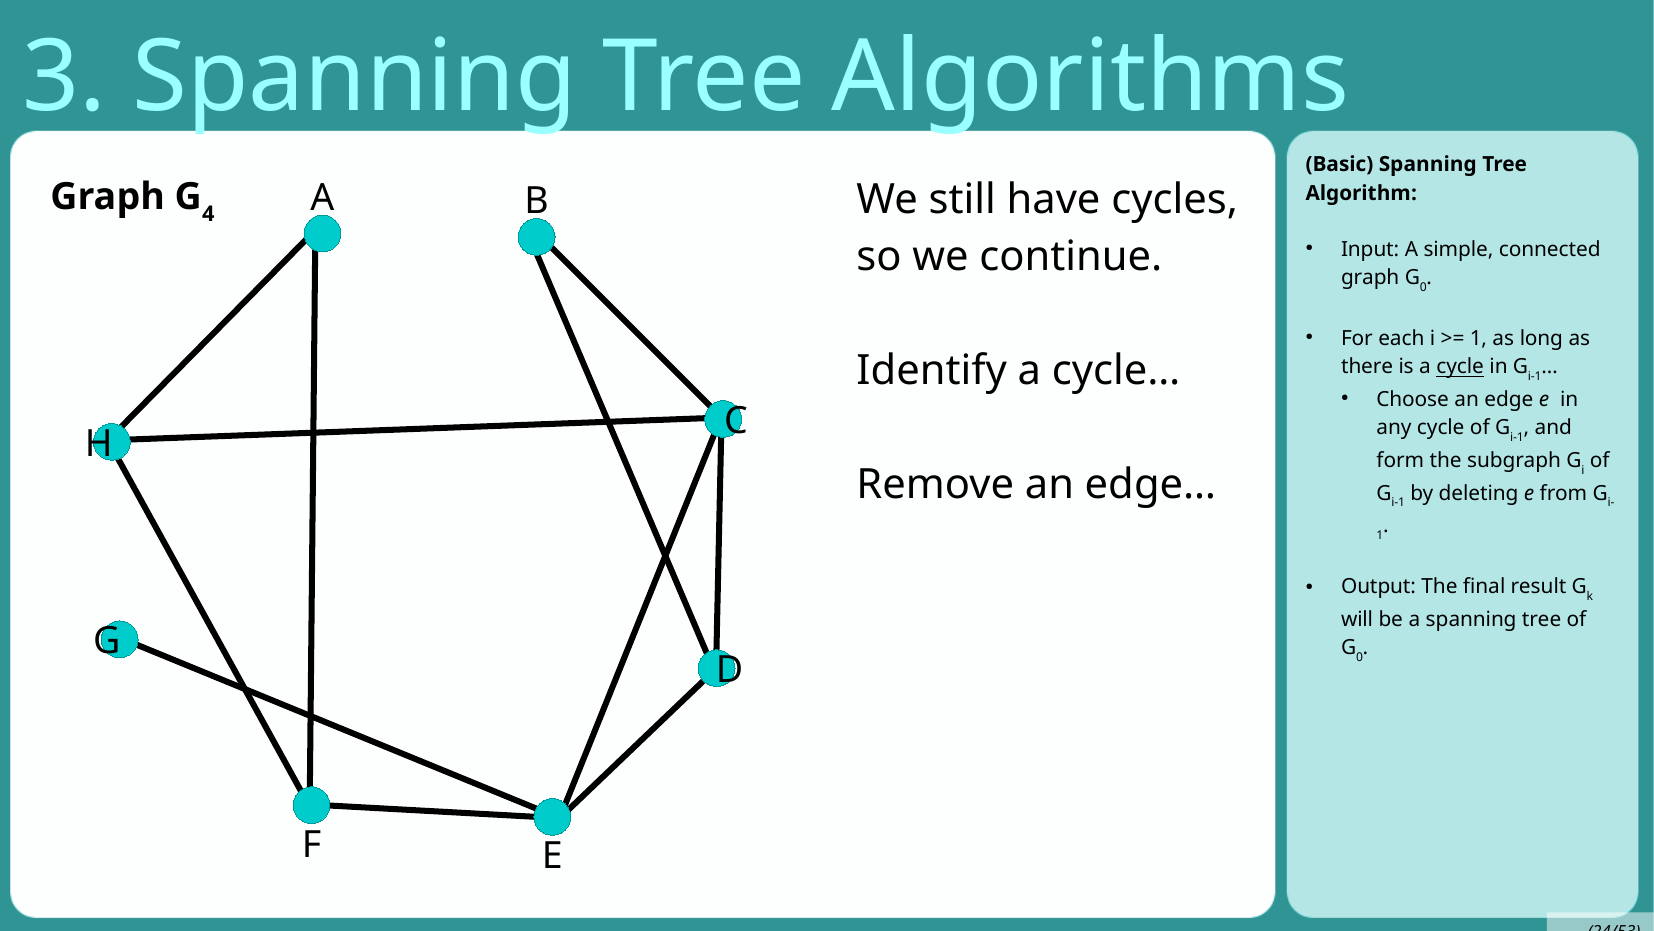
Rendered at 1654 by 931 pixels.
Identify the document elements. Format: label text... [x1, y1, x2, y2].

text_box F [293, 786, 330, 824]
text_box E [533, 798, 571, 836]
text_box C [730, 409, 742, 430]
text_box C [704, 400, 737, 438]
text_box G [101, 620, 139, 658]
text_box (Basic) Spanning Tree Algorithm: Input: A simple, connected graph G0. For each i >= 1, as long as there is a cycle in Gi-1… Choose an edge e in any cycle of Gi-1, and form the subgraph Gi of Gi-1 by deleting e from Gi-1. Output: The final result Gk will be a spanning tree of G0. [1290, 141, 1631, 661]
text_box D [722, 658, 736, 679]
text_box A [304, 215, 341, 252]
text_box H [93, 423, 131, 461]
text_box (<number>/53) [1546, 912, 1654, 931]
text_box B [518, 218, 556, 256]
text_box D [698, 649, 731, 687]
title 3. Spanning Tree Algorithms [22, 13, 1511, 130]
text_box Graph G4 [35, 161, 242, 229]
picture [0, 0, 1654, 931]
text_box We still have cycles, so we continue. Identify a cycle… Remove an edge… [856, 169, 1247, 452]
